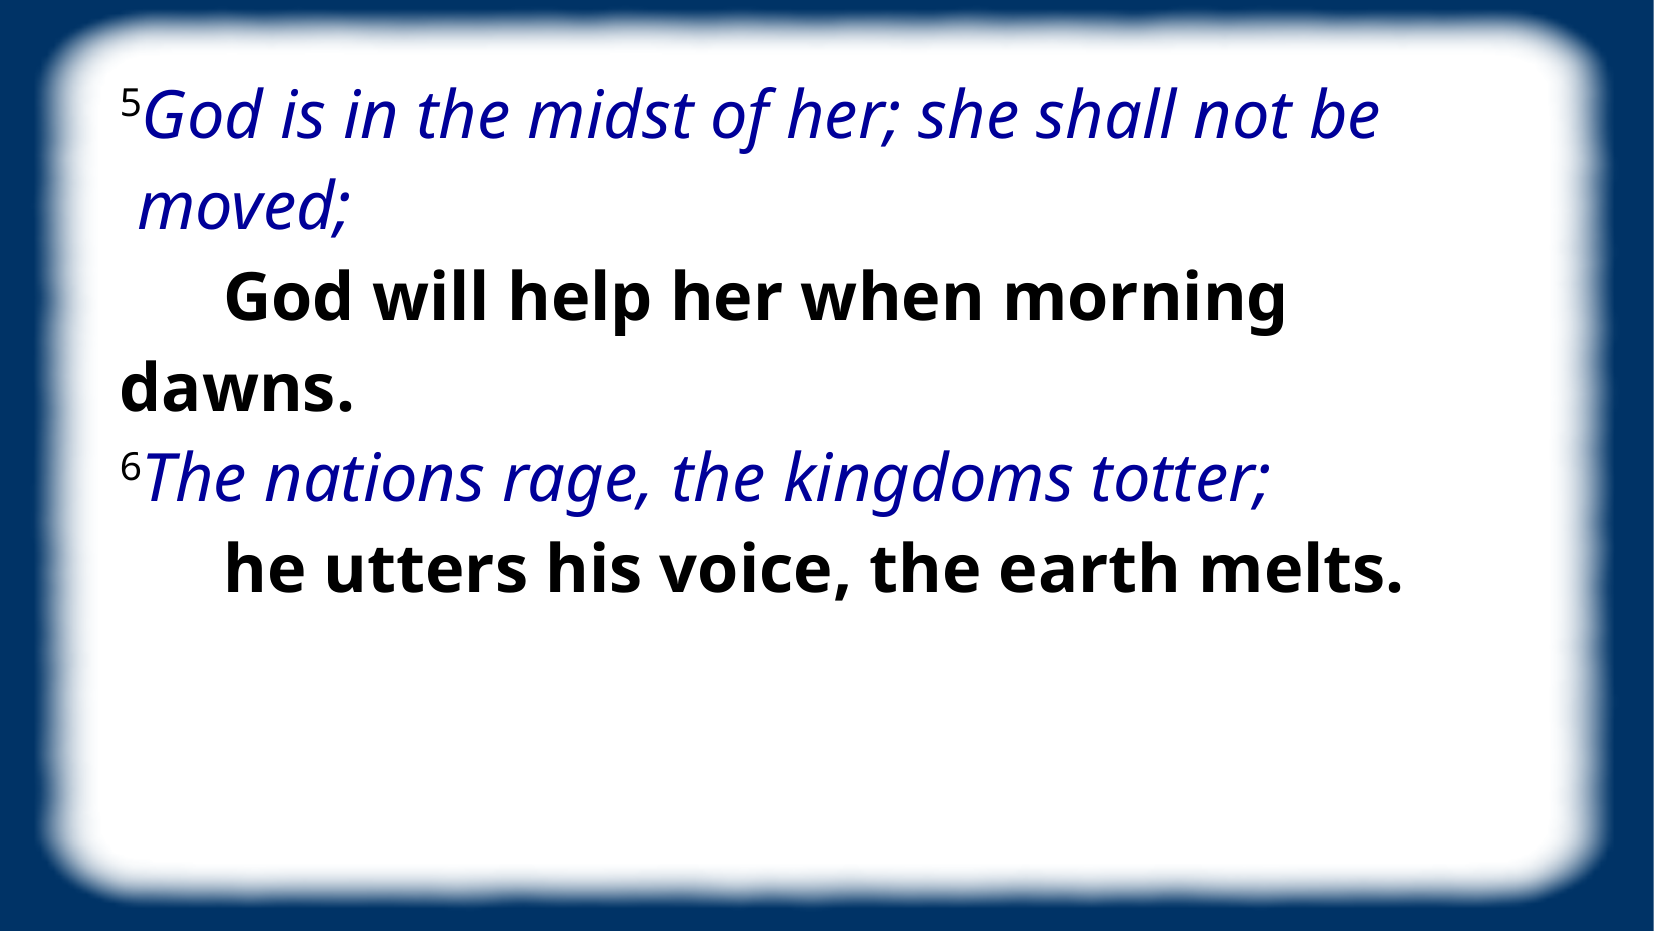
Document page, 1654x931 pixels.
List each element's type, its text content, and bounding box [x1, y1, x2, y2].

text_box 5God is in the midst of her; she shall not be moved; God will help her when morning dawns. 6The nations rage, the kingdoms totter; he utters his voice, the earth melts. [105, 60, 1546, 519]
picture [0, 0, 1654, 931]
